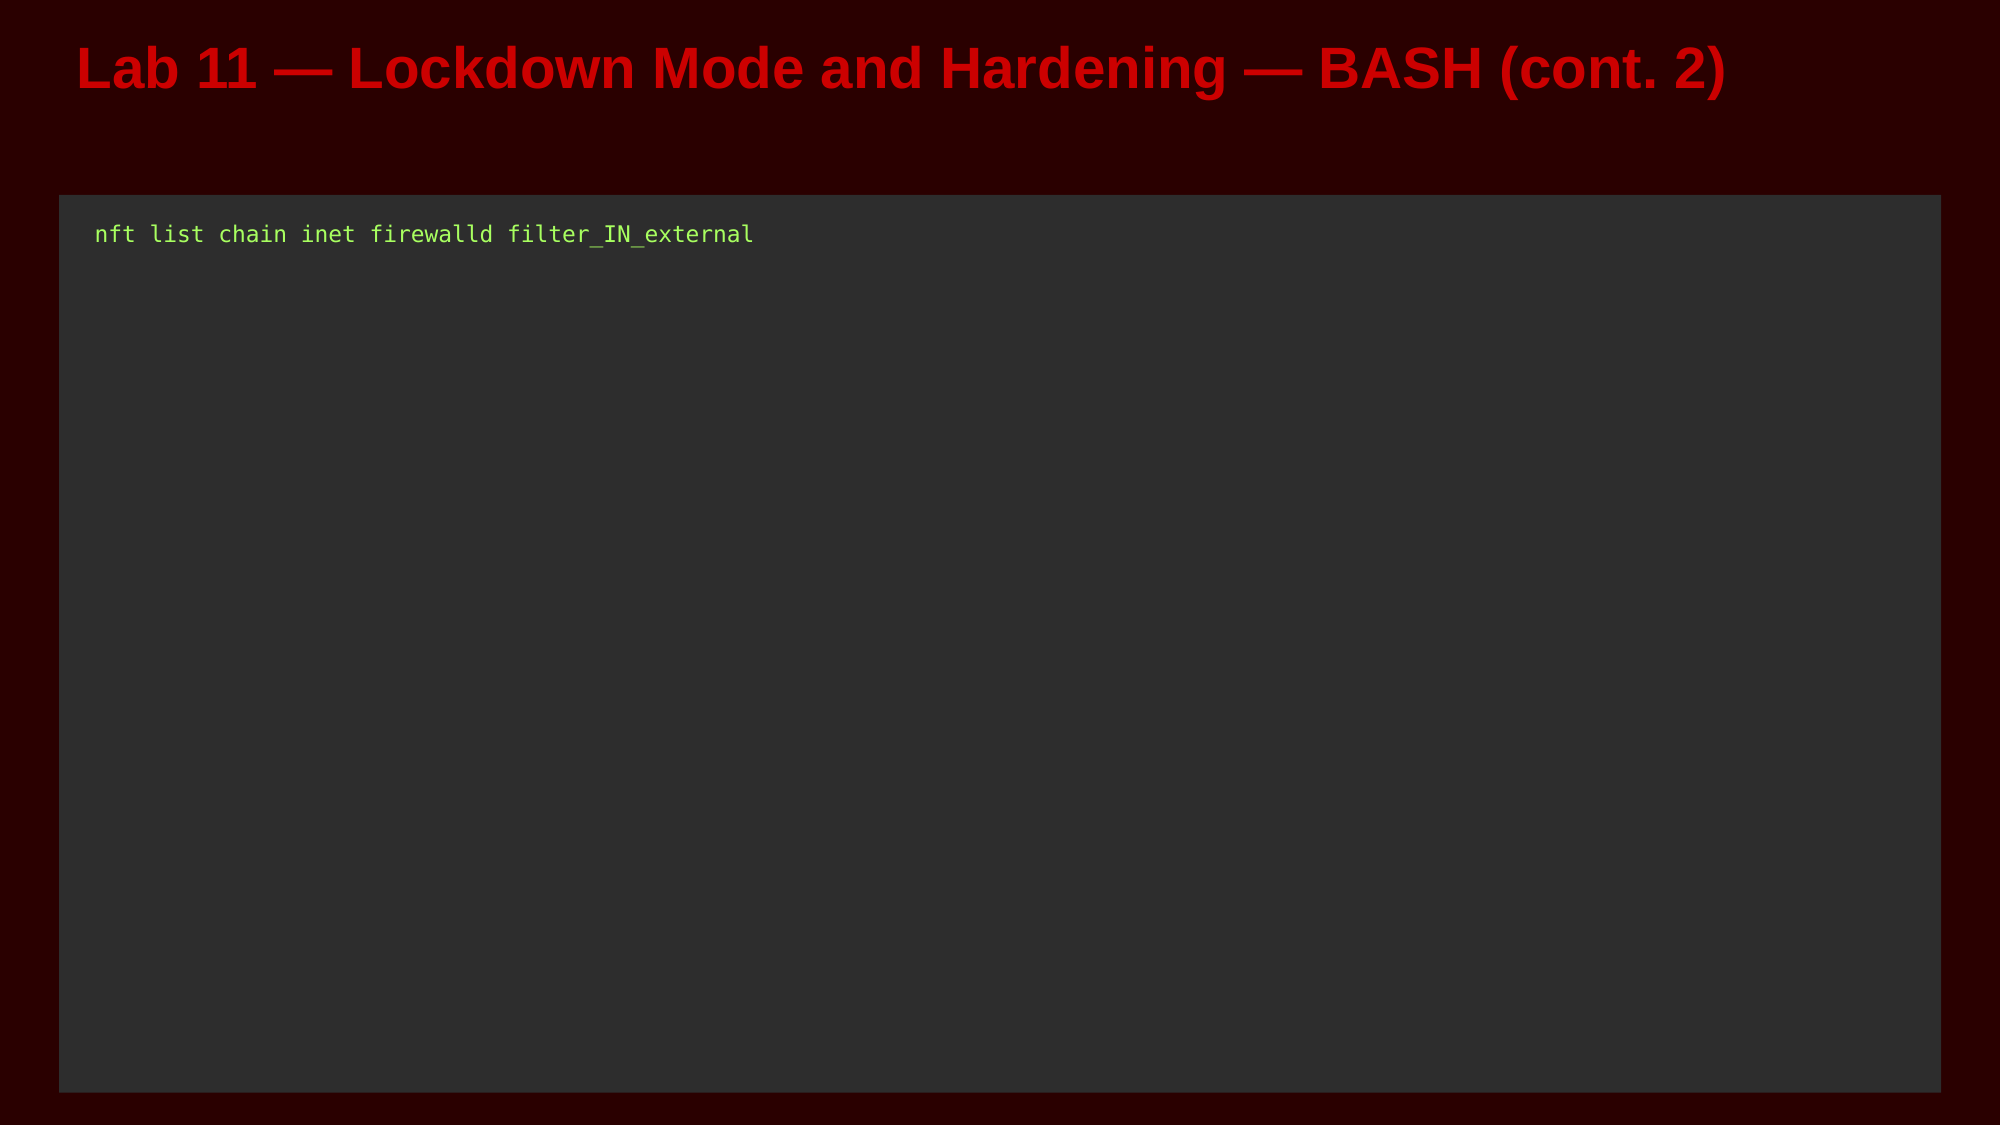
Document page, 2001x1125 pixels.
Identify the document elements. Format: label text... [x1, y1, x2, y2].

text_box Lab 11 — Lockdown Mode and Hardening — BASH (cont. 2) [59, 23, 1942, 178]
text_box nft list chain inet firewalld filter_IN_external [59, 194, 1942, 1093]
